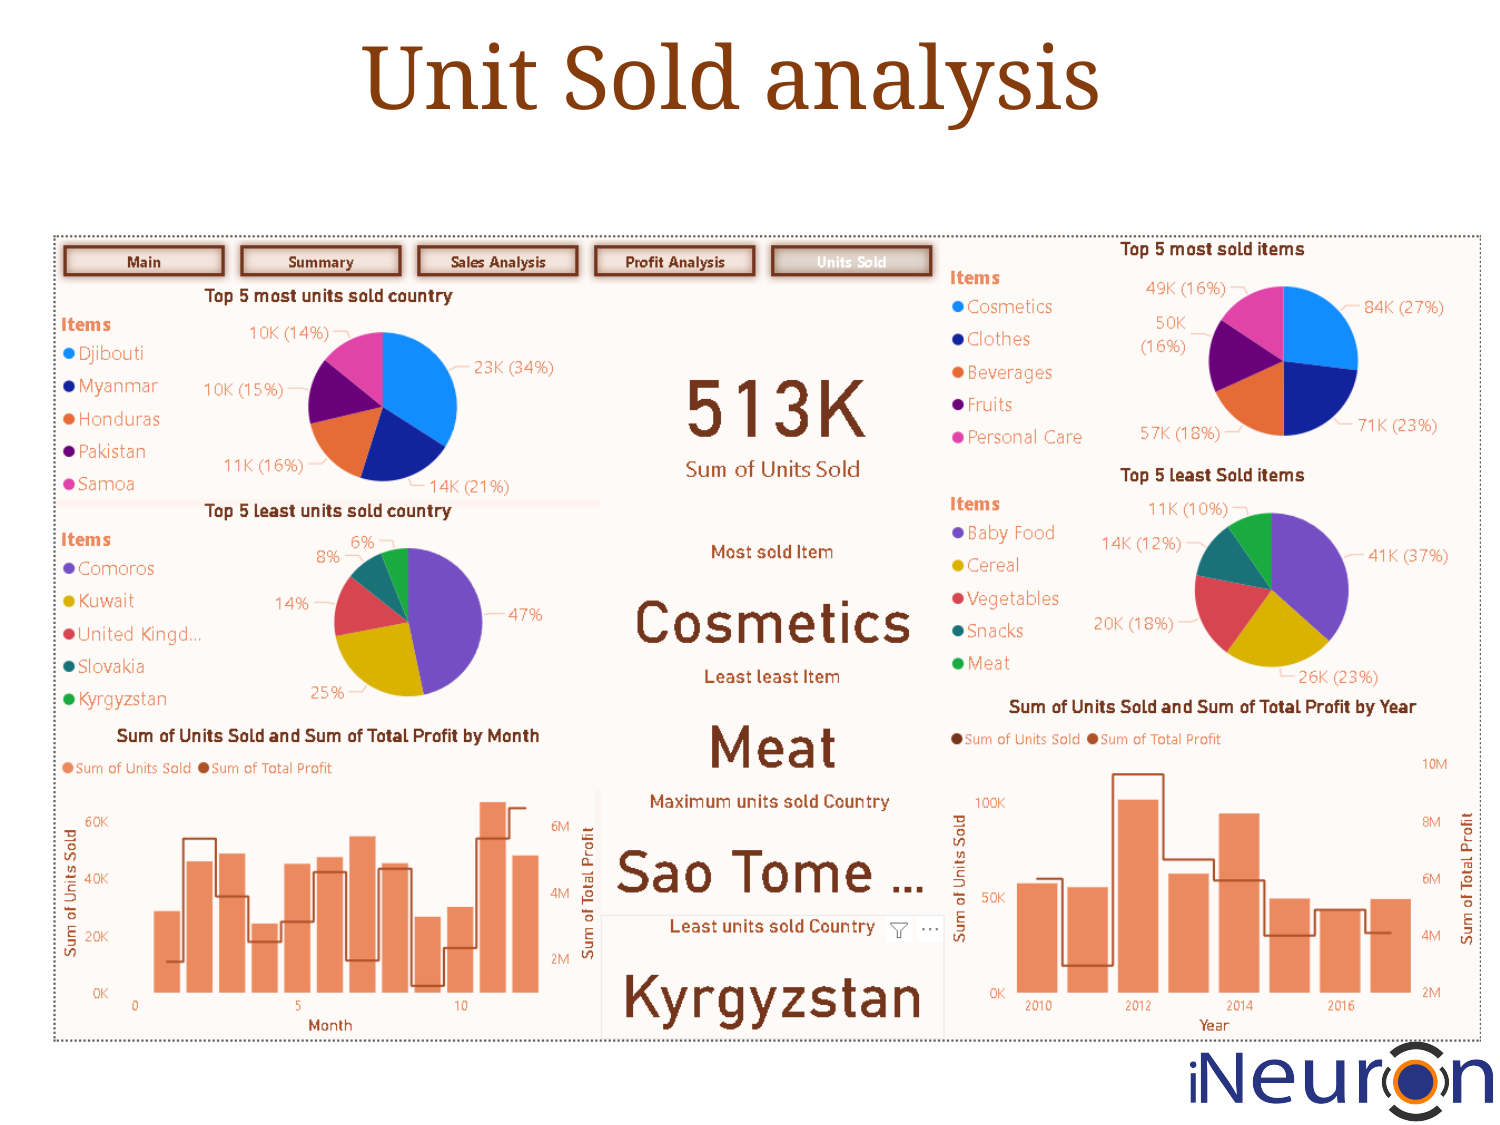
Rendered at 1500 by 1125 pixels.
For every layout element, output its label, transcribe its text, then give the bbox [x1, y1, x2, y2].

title Unit Sold analysis [78, 14, 1387, 215]
picture [49, 233, 1500, 1125]
